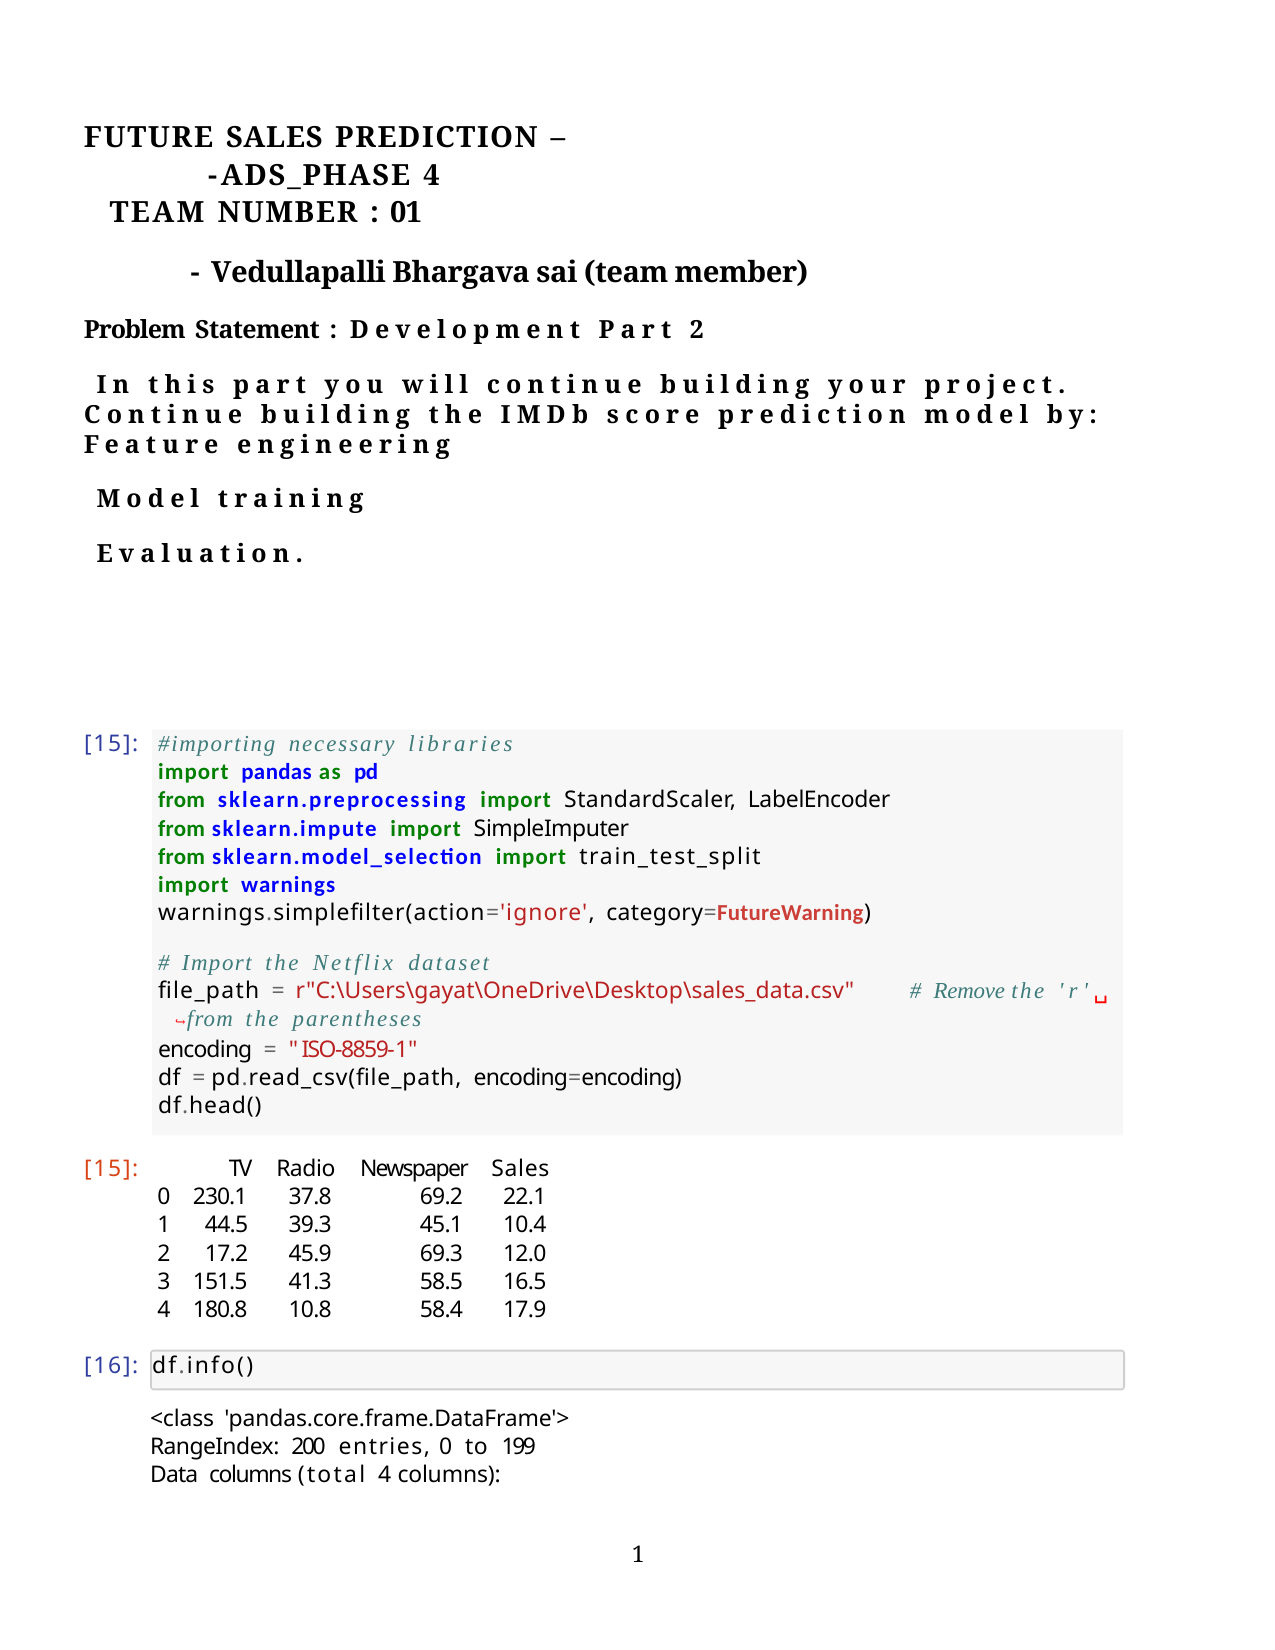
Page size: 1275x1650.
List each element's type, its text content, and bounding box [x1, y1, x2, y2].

text_box 69.2 22.1 45.1 10.4 69.3 12.0 58.5 16.5 58.4 17.9 [417, 1179, 554, 1325]
text_box [625, 1534, 650, 1571]
text_box [15]: [82, 1151, 146, 1184]
text_box 0 230.1 37.8 1 44.5 39.3 2 17.2 45.9 3 151.5 41.3 4 180.8 10.8 [155, 1179, 339, 1325]
text_box [16]: df.info() <class 'pandas.core.frame.DataFrame'> RangeIndex: 200 entries, 0 to 199 Data columns (total 4 columns): [82, 1348, 594, 1496]
text_box TV Radio Newspaper Sales [226, 1151, 554, 1184]
text_box FUTURE SALES PREDICTION – -ADS_PHASE 4 TEAM NUMBER : 01 - Vedullapalli Bhargava sai (team member) Problem Statement : Development Part 2 In this part you will continue building your project. Continue building the IMDb score prediction model by: Feature engineering Model training Evaluation. [82, 115, 1110, 572]
text_box #importing necessary libraries import pandas as pd from sklearn.preprocessing import StandardScaler, LabelEncoder from sklearn.impute import SimpleImputer from sklearn.model_selection import train_test_split import warnings warnings.simplefilter(action='ignore', category=FutureWarning) # Import the Netflix dataset file_path = r"C:\Users\gayat\OneDrive\Desktop\sales_data.csv" # Remove the 'r'␣ ↪from the parentheses encoding = "ISO-8859-1" df = pd.read_csv(file_path, encoding=encoding) df.head() [152, 729, 1123, 1136]
text_box [15]: [82, 726, 146, 759]
text_box [594, 1349, 1126, 1391]
